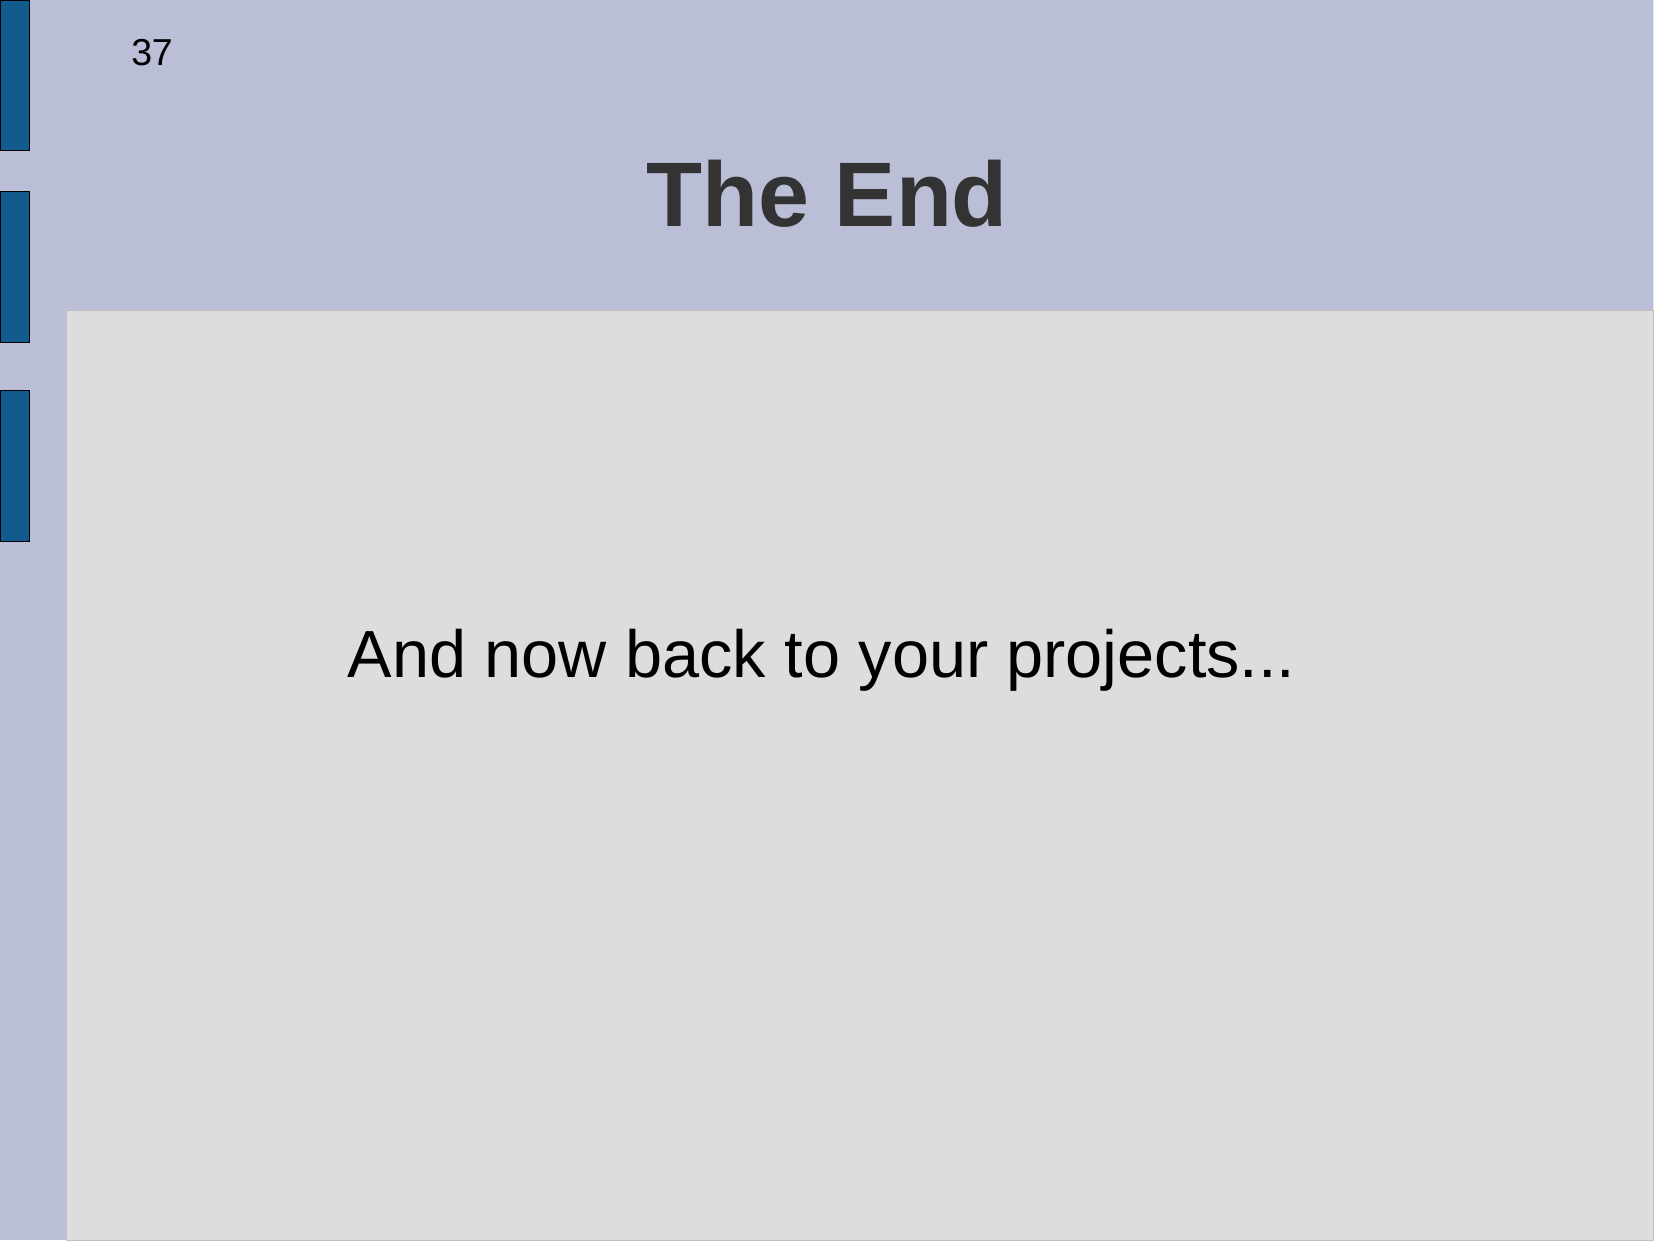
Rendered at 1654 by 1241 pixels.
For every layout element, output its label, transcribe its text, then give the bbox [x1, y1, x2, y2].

title The End [121, 91, 1534, 299]
text_box <number> [155, 23, 279, 97]
list And now back to your projects... [107, 617, 1520, 1120]
